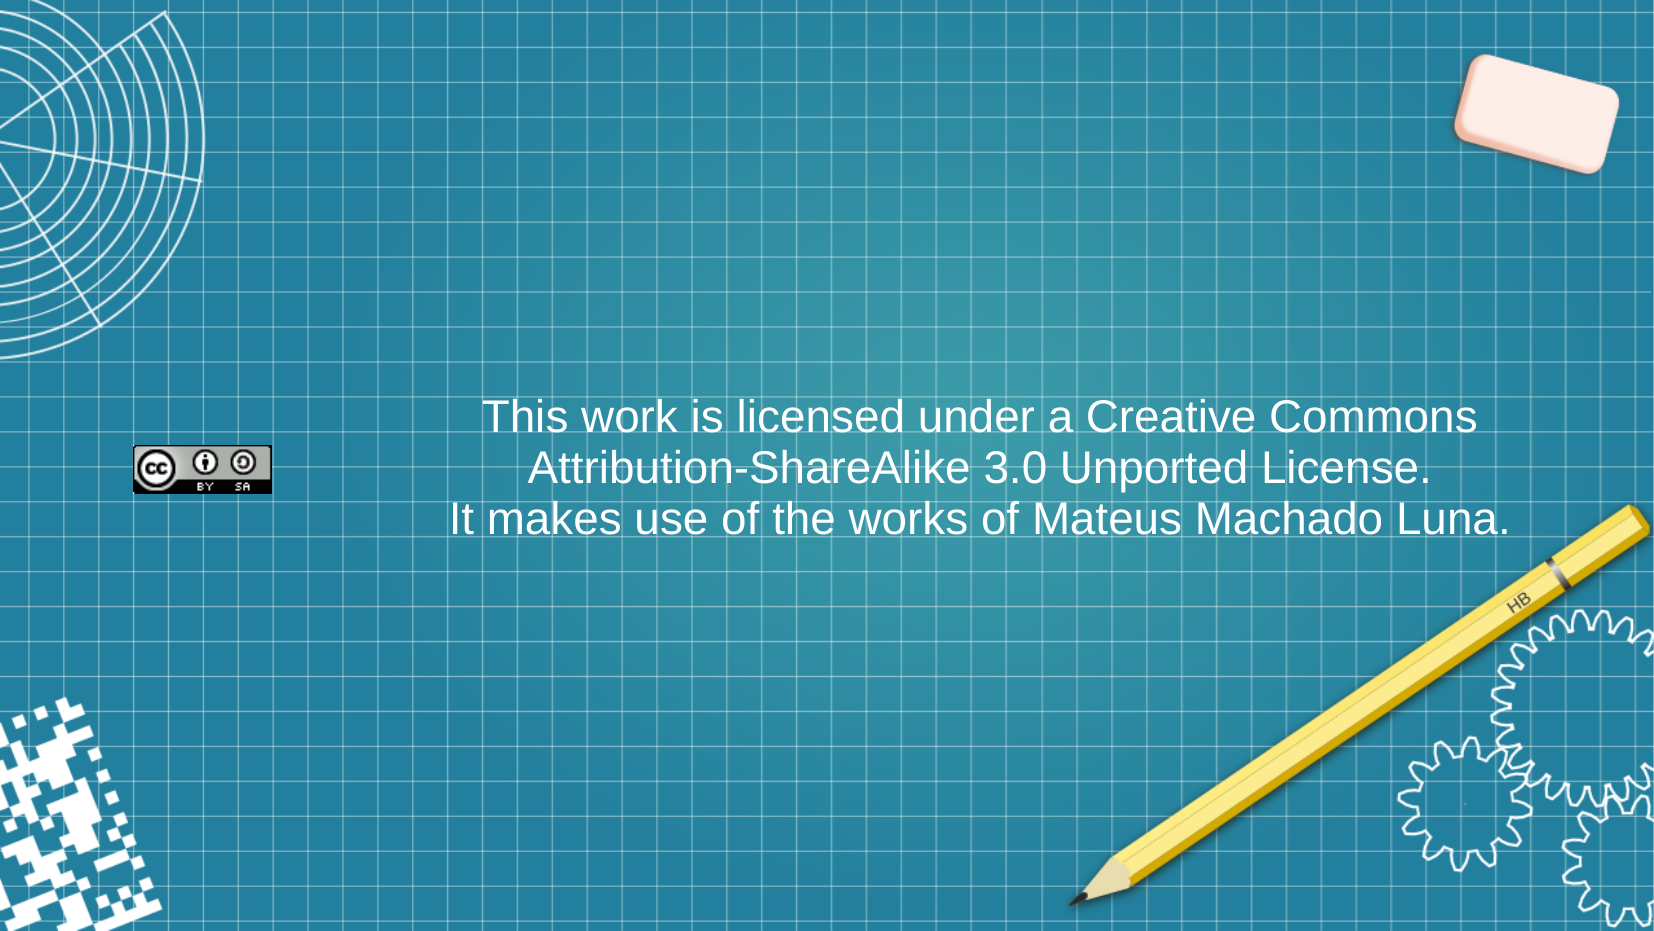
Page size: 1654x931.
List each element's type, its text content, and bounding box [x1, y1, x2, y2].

title This work is licensed under a Creative Commons Attribution-ShareAlike 3.0 Unported License. It makes use of the works of Mateus Machado Luna. [389, 380, 1571, 554]
picture [0, 0, 1654, 931]
